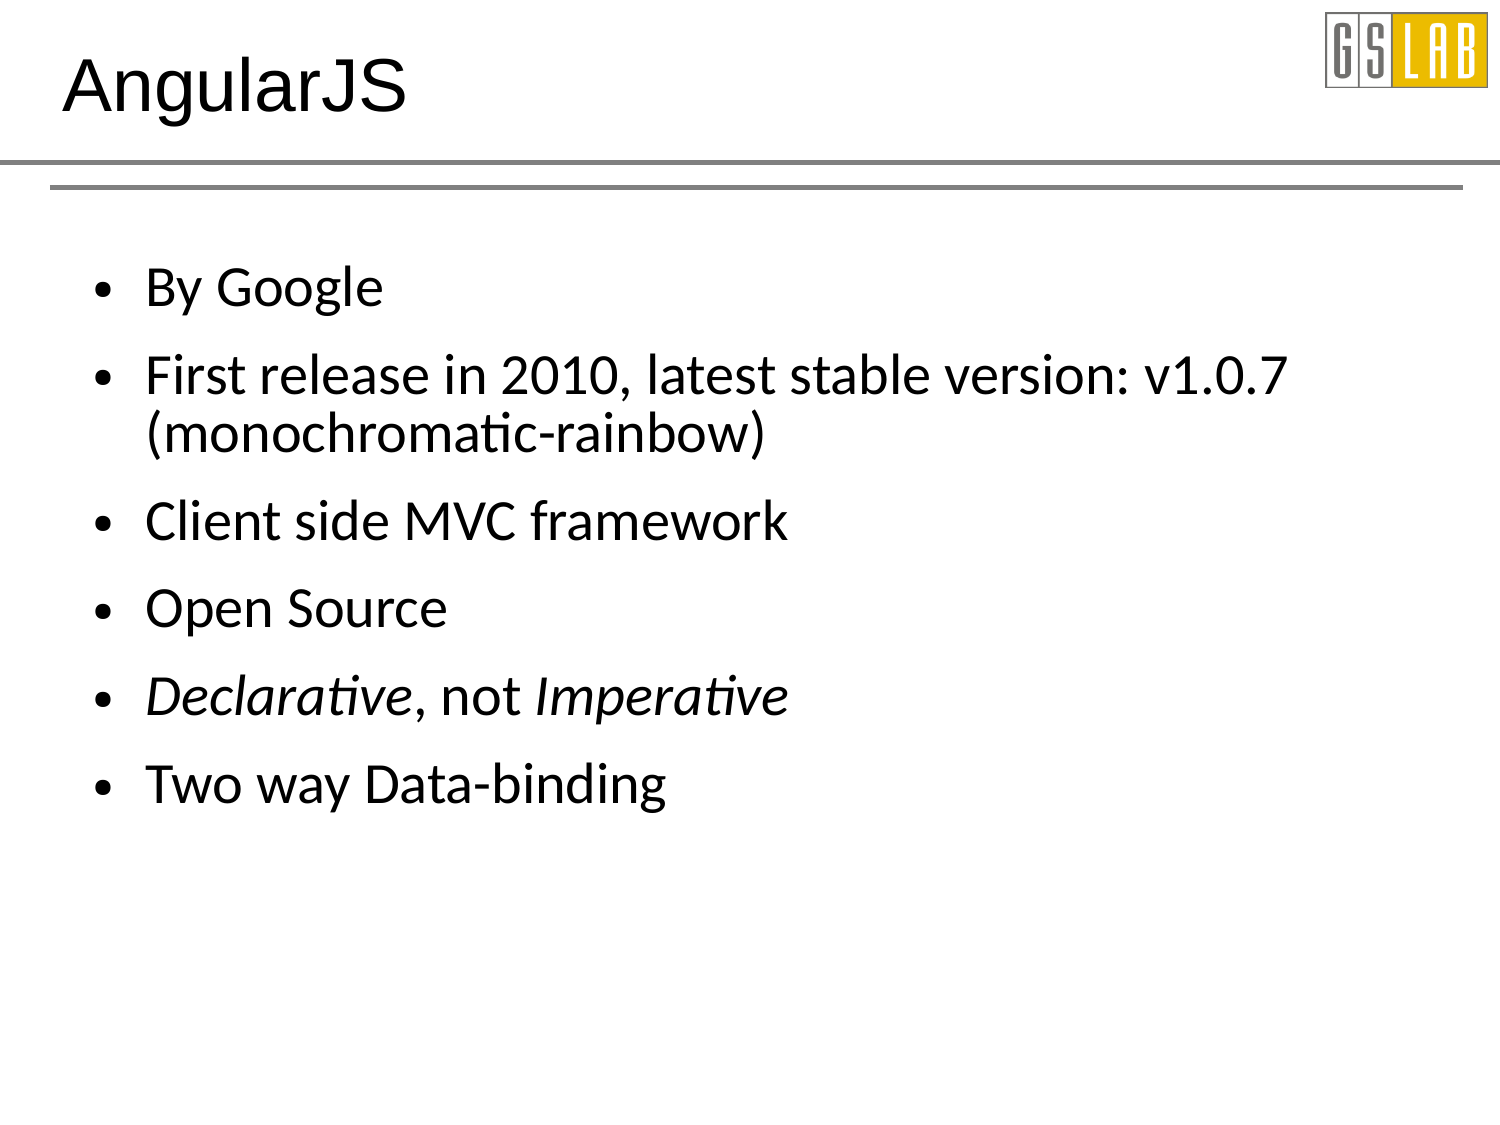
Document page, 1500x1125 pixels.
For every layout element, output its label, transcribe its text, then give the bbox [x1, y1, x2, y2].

title AngularJS [62, 32, 1413, 138]
picture [1325, 12, 1488, 88]
list By Google First release in 2010, latest stable version: v1.0.7 (monochromatic-rainbow) Client side MVC framework Open Source Declarative, not Imperative Two way Data-binding [75, 262, 1425, 1005]
